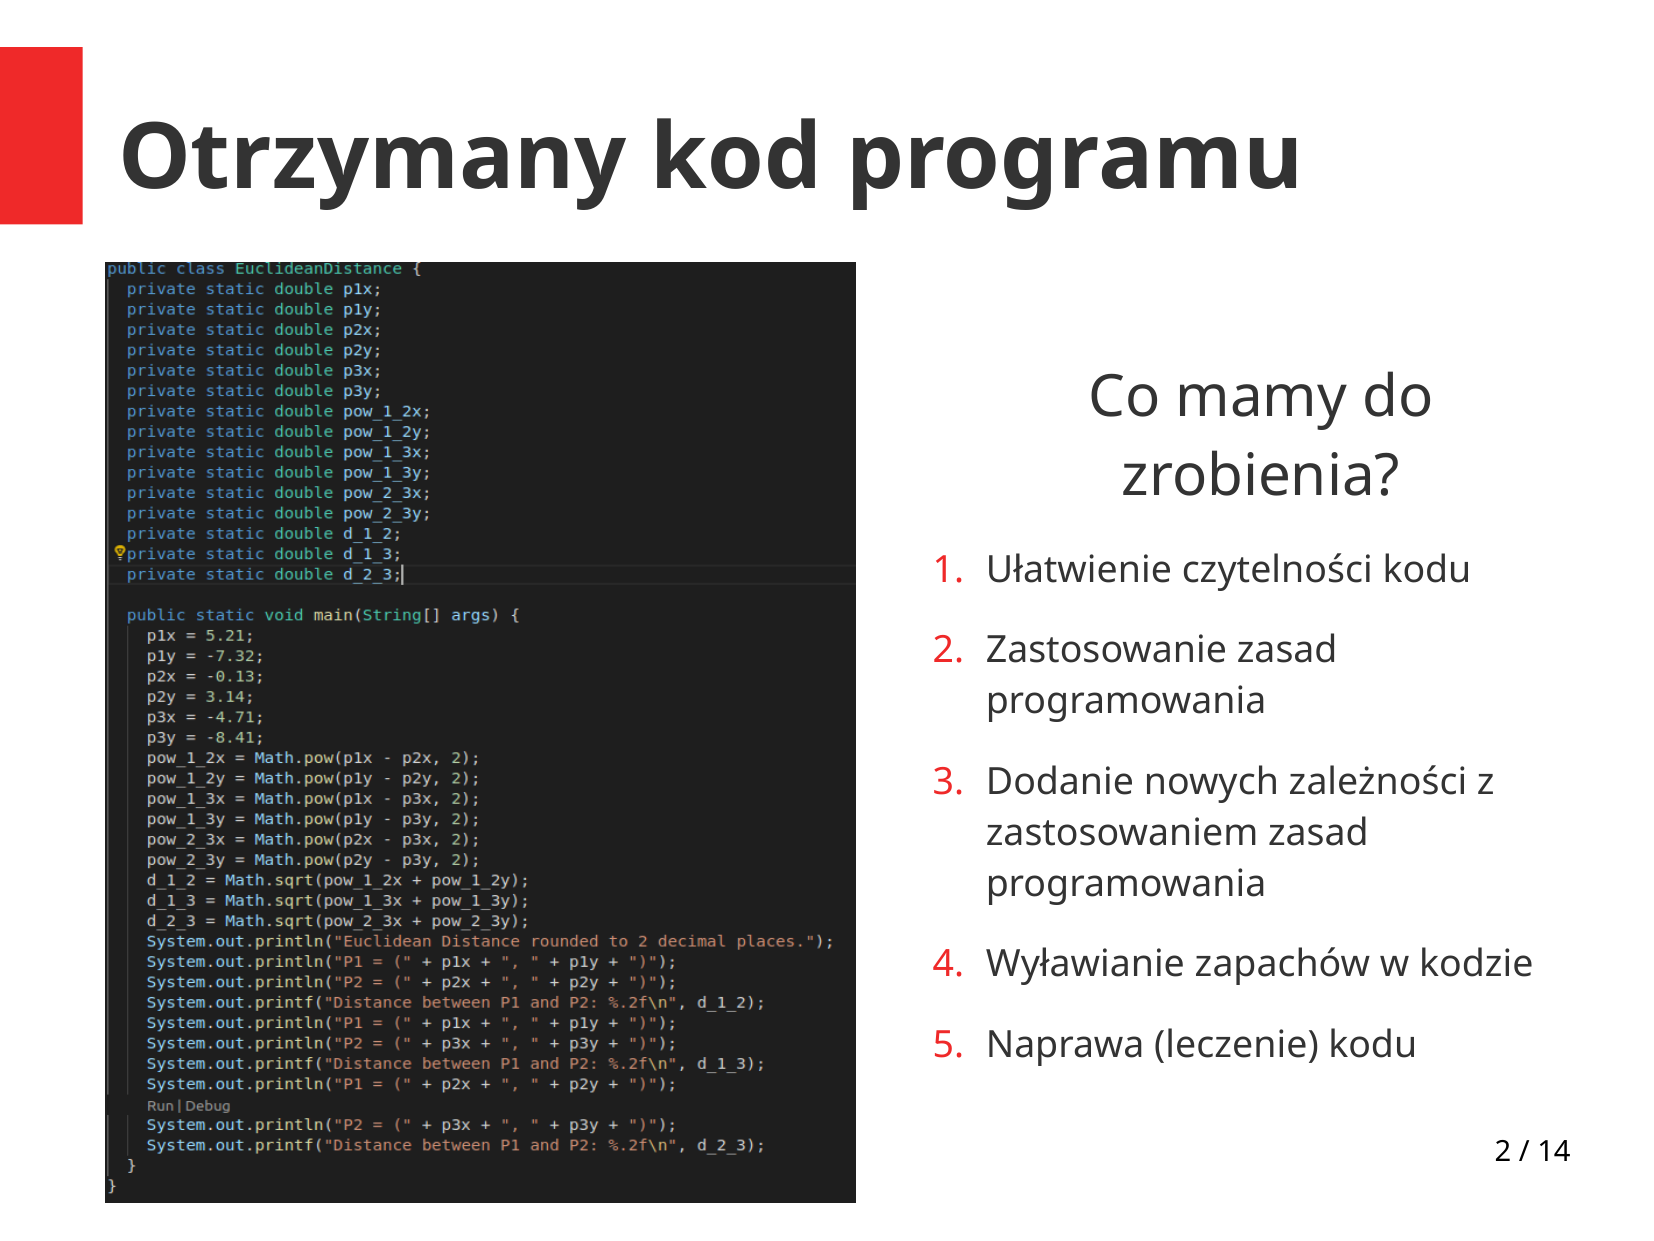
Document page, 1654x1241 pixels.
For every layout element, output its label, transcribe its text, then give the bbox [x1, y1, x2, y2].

title Otrzymany kod programu [118, 49, 1571, 257]
list Co mamy do zrobienia? Ułatwienie czytelności kodu Zastosowanie zasad programowania Dodanie nowych zależności z zastosowaniem zasad programowania Wyławianie zapachów w kodzie Naprawa (leczenie) kodu [915, 354, 1536, 1074]
picture [105, 262, 856, 1203]
